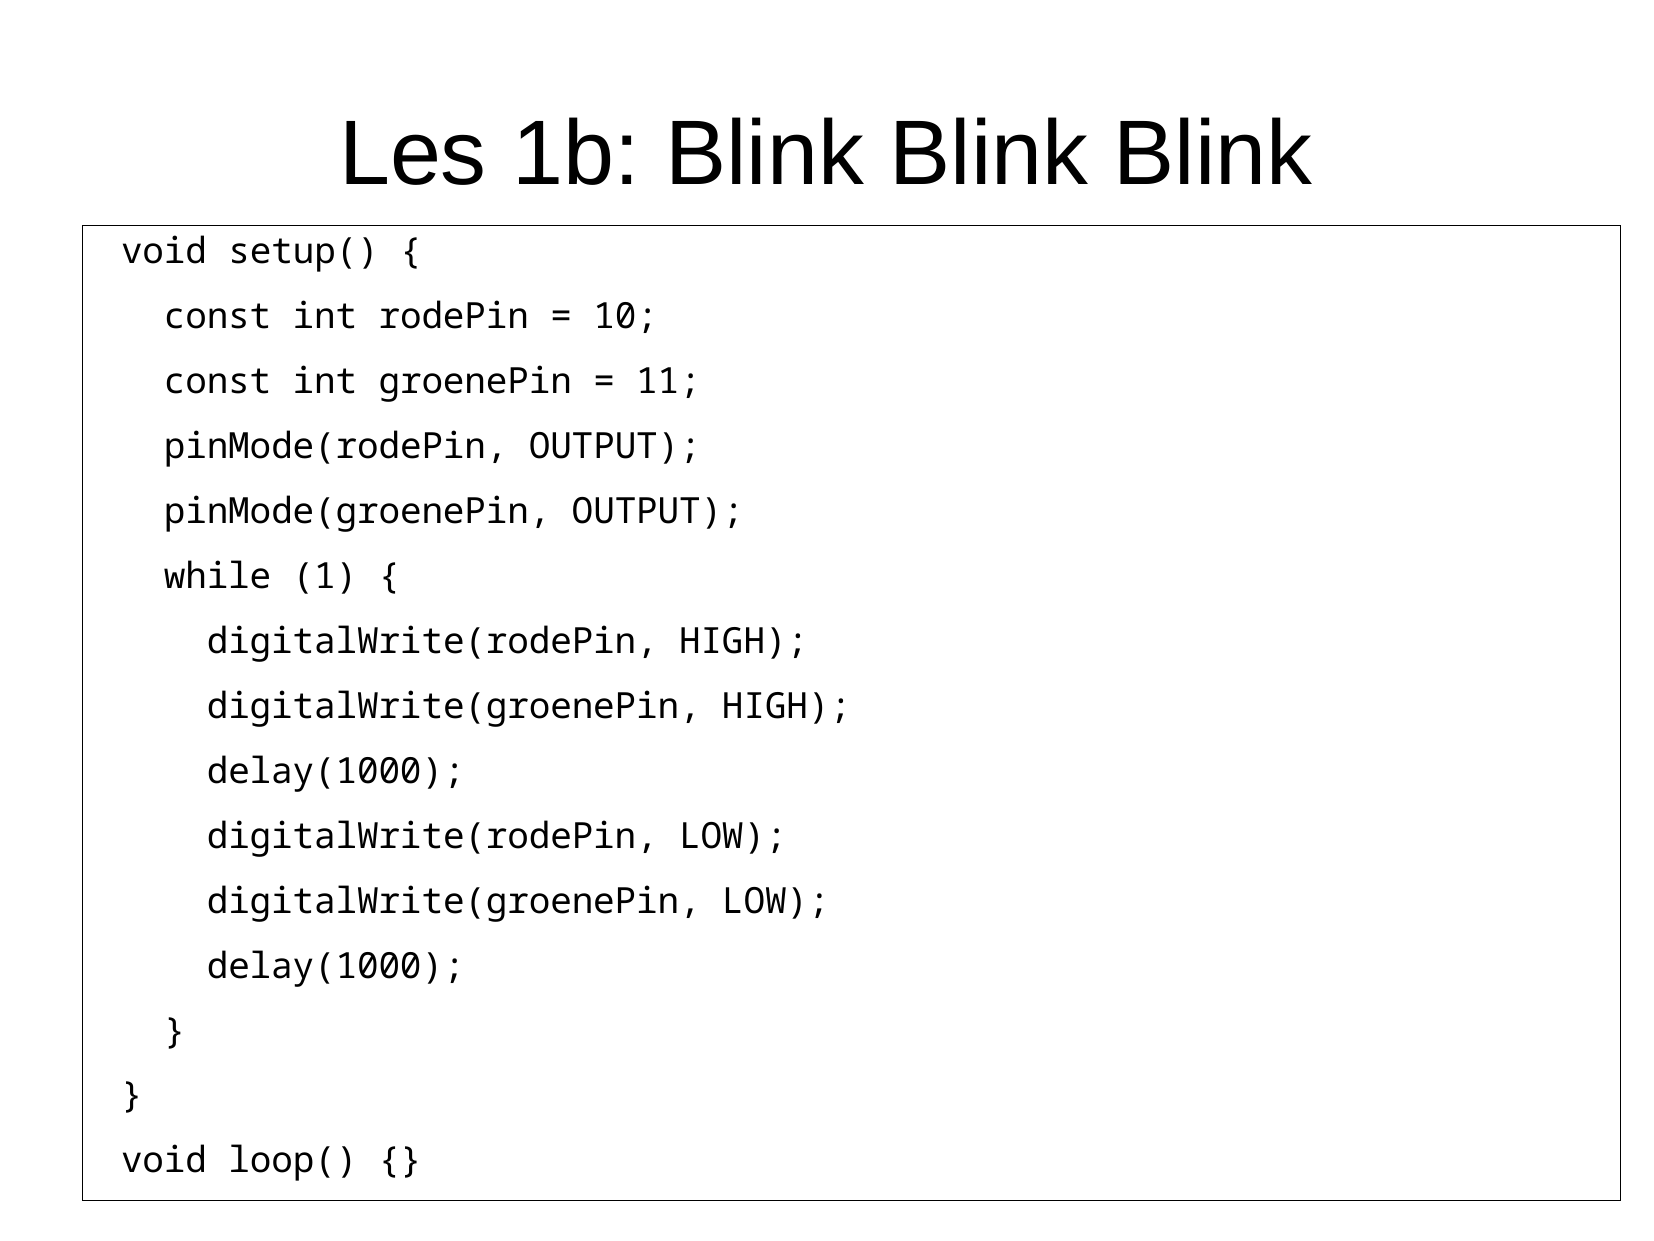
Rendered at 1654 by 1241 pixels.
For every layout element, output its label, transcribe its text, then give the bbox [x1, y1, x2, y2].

title Les 1b: Blink Blink Blink [82, 49, 1571, 225]
list void setup() { const int rodePin = 10; const int groenePin = 11; pinMode(rodePin, OUTPUT); pinMode(groenePin, OUTPUT); while (1) { digitalWrite(rodePin, HIGH); digitalWrite(groenePin, HIGH); delay(1000); digitalWrite(rodePin, LOW); digitalWrite(groenePin, LOW); delay(1000); } } void loop() {} [82, 225, 1621, 1201]
